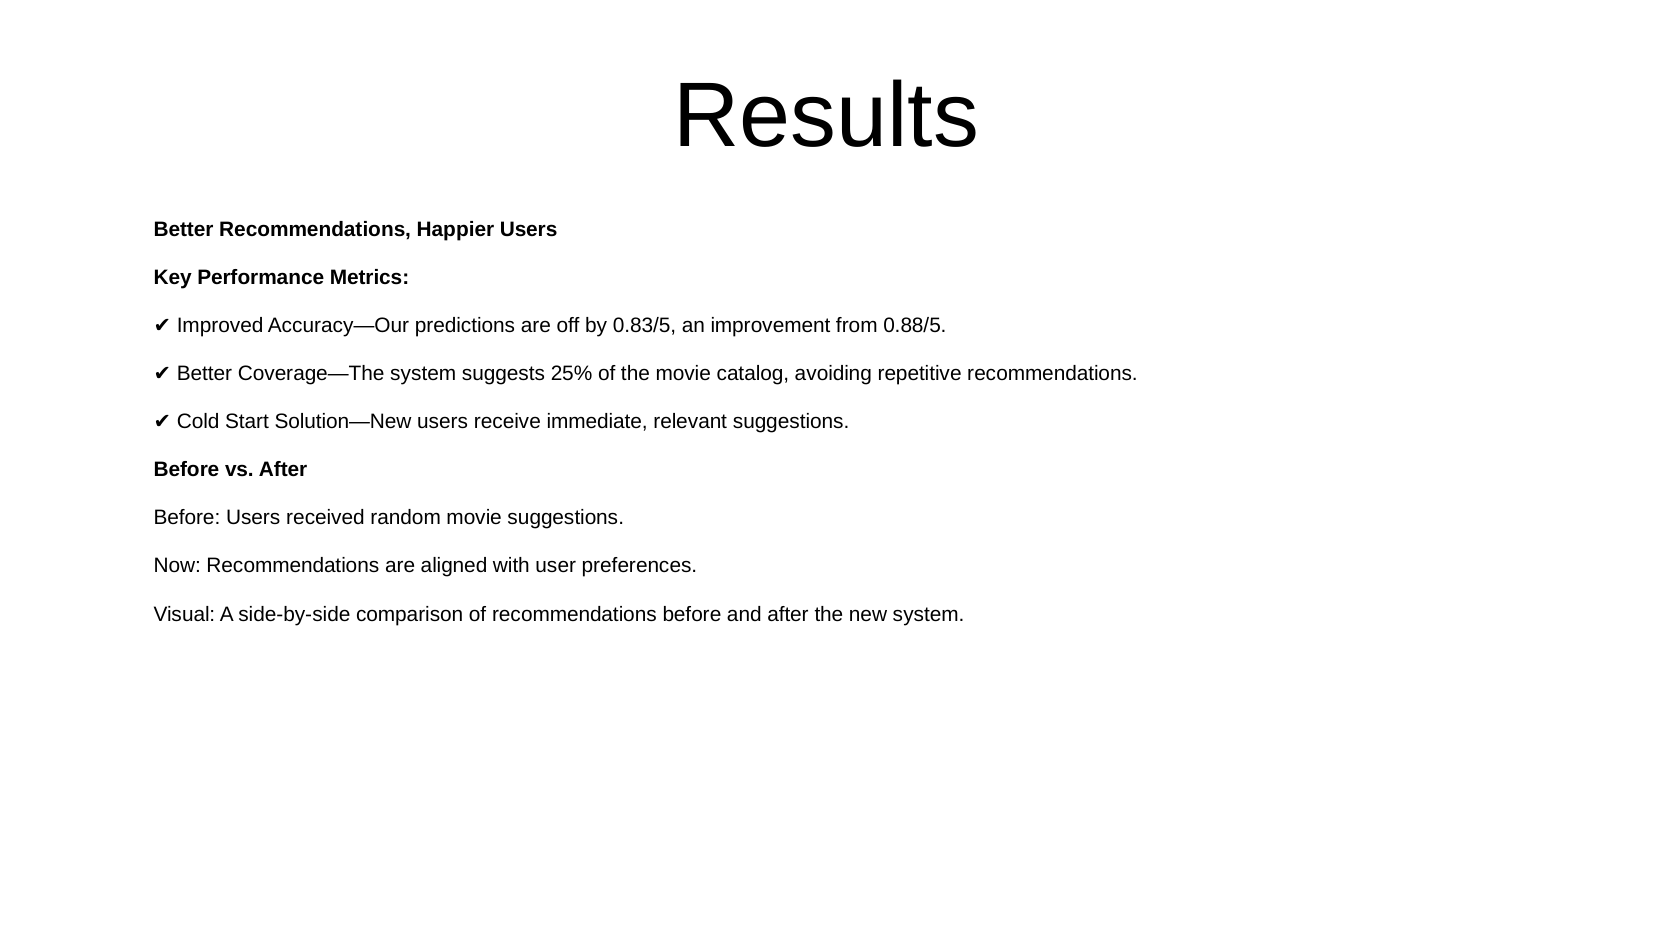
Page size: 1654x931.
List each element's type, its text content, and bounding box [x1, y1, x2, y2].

list Better Recommendations, Happier Users Key Performance Metrics: ✔ Improved Accuracy—Our predictions are off by 0.83/5, an improvement from 0.88/5. ✔ Better Coverage—The system suggests 25% of the movie catalog, avoiding repetitive recommendations. ✔ Cold Start Solution—New users receive immediate, relevant suggestions. Before vs. After Before: Users received random movie suggestions. Now: Recommendations are aligned with user preferences. Visual: A side-by-side comparison of recommendations before and after the new system. [82, 217, 1571, 758]
title Results [82, 37, 1571, 193]
